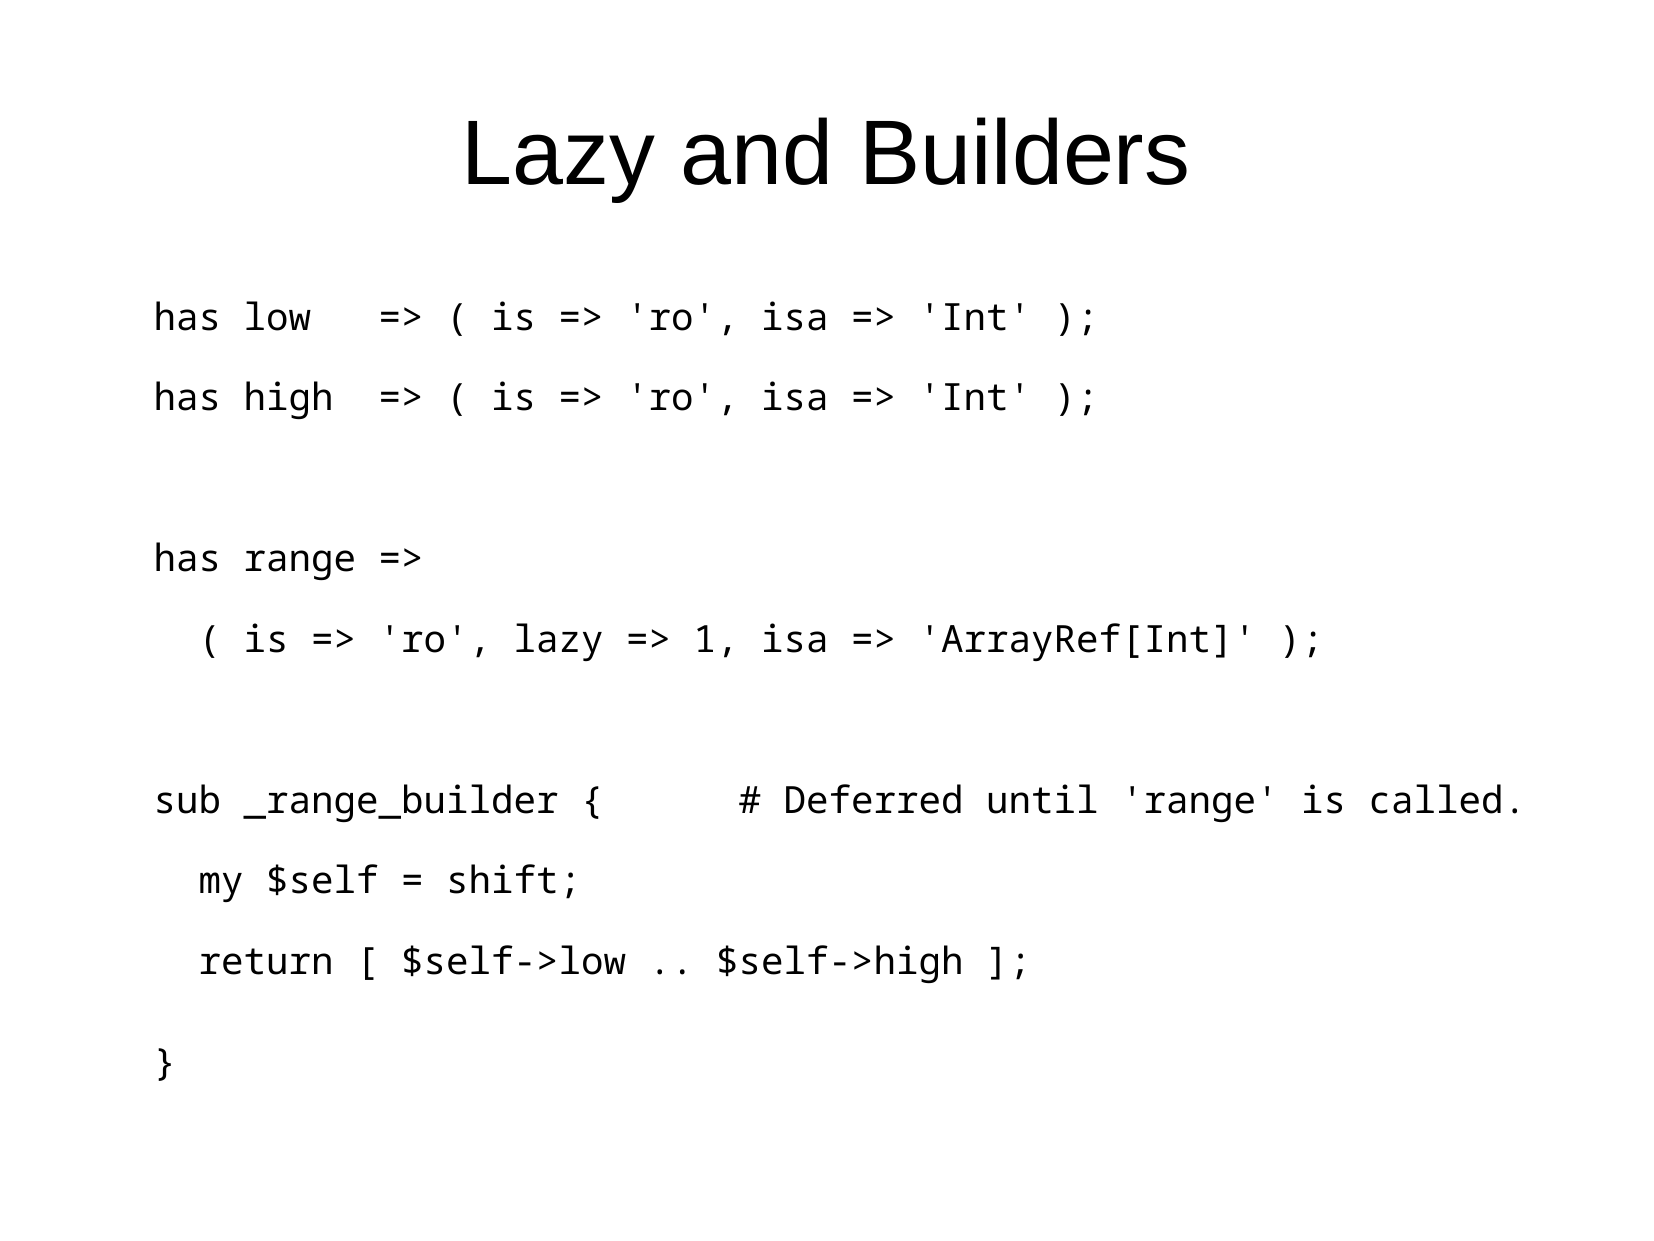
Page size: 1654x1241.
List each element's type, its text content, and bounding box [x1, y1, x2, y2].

title Lazy and Builders [82, 49, 1571, 257]
list has low => ( is => 'ro', isa => 'Int' ); has high => ( is => 'ro', isa => 'Int' ); has range => ( is => 'ro', lazy => 1, isa => 'ArrayRef[Int]' ); sub _range_builder { # Deferred until 'range' is called. my $self = shift; return [ $self->low .. $self->high ]; } [82, 290, 1571, 1126]
